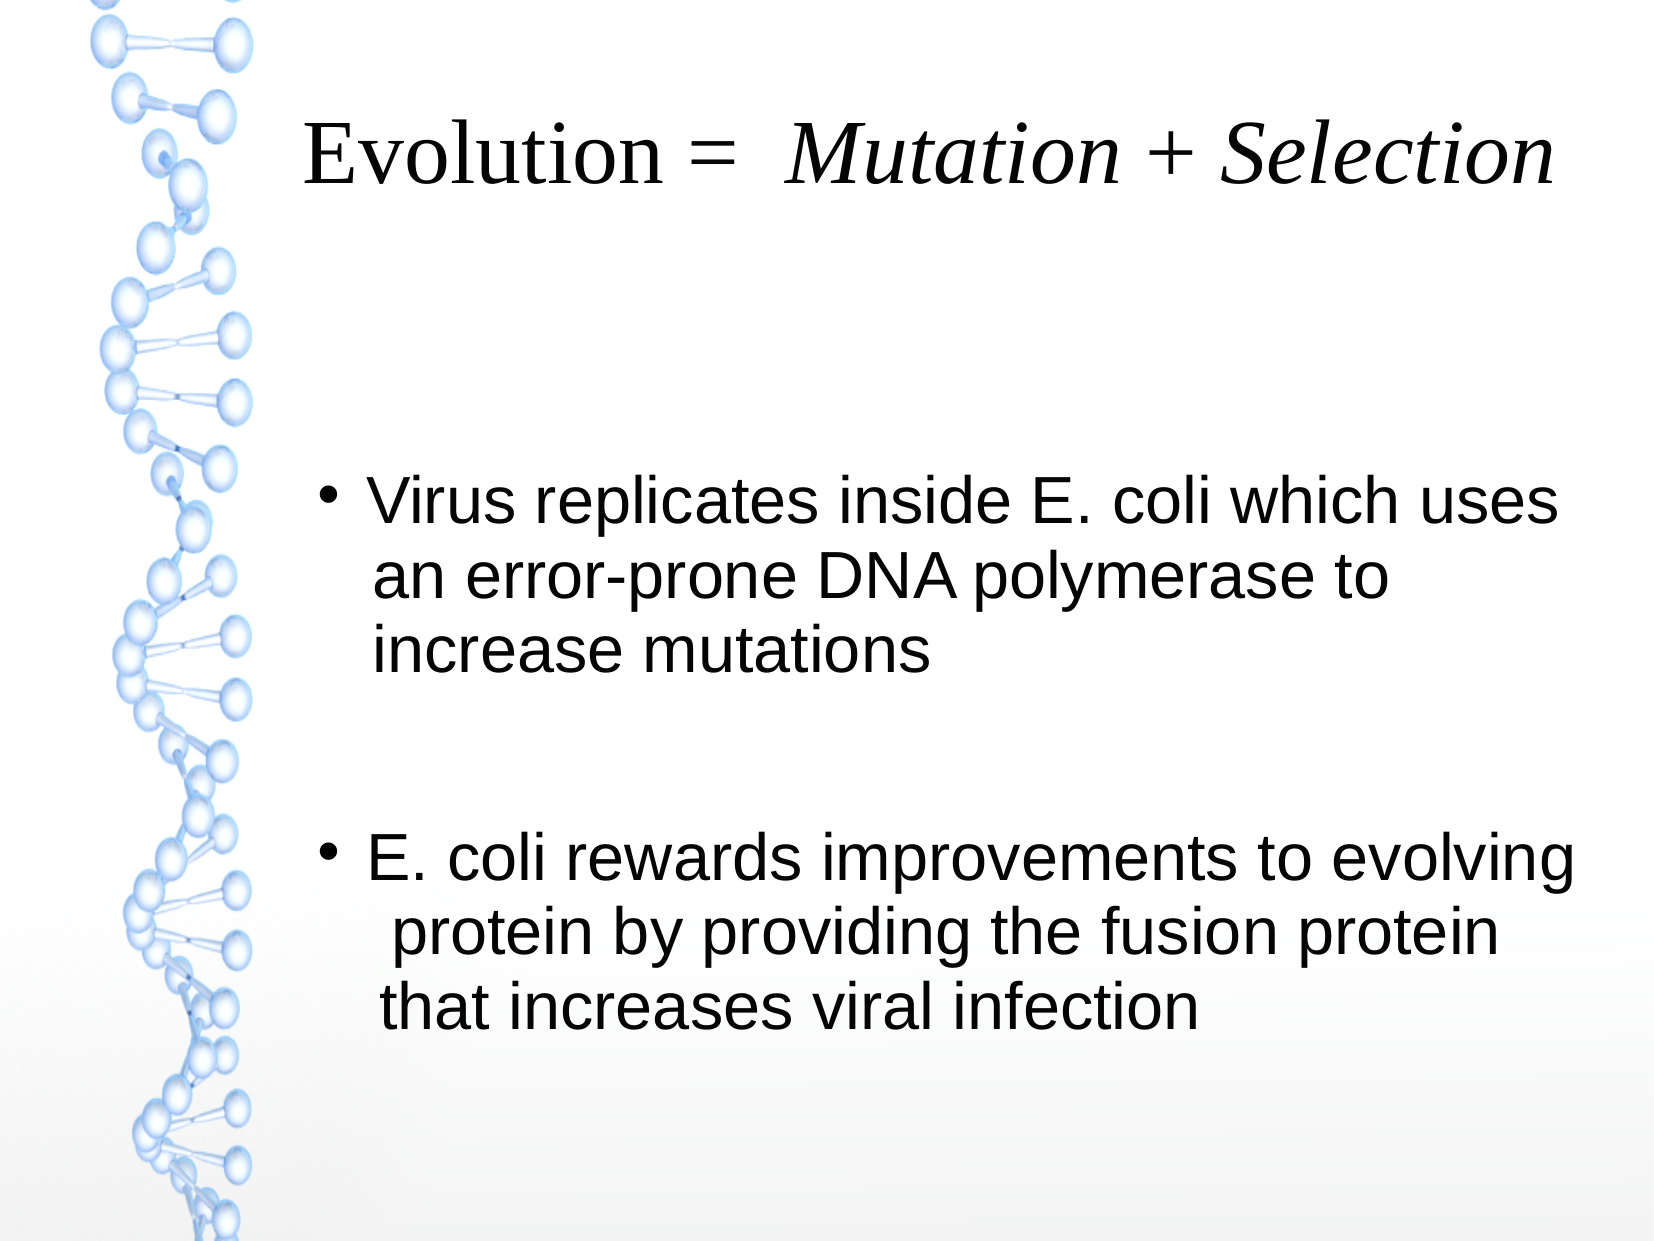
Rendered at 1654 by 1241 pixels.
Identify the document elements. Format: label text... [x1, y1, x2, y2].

picture [0, 0, 1654, 1241]
list Virus replicates inside E. coli which uses an error-prone DNA polymerase to increase mutations E. coli rewards improvements to evolving protein by providing the fusion protein that increases viral infection [299, 246, 1613, 1126]
title Evolution = Mutation + Selection [265, 47, 1595, 252]
